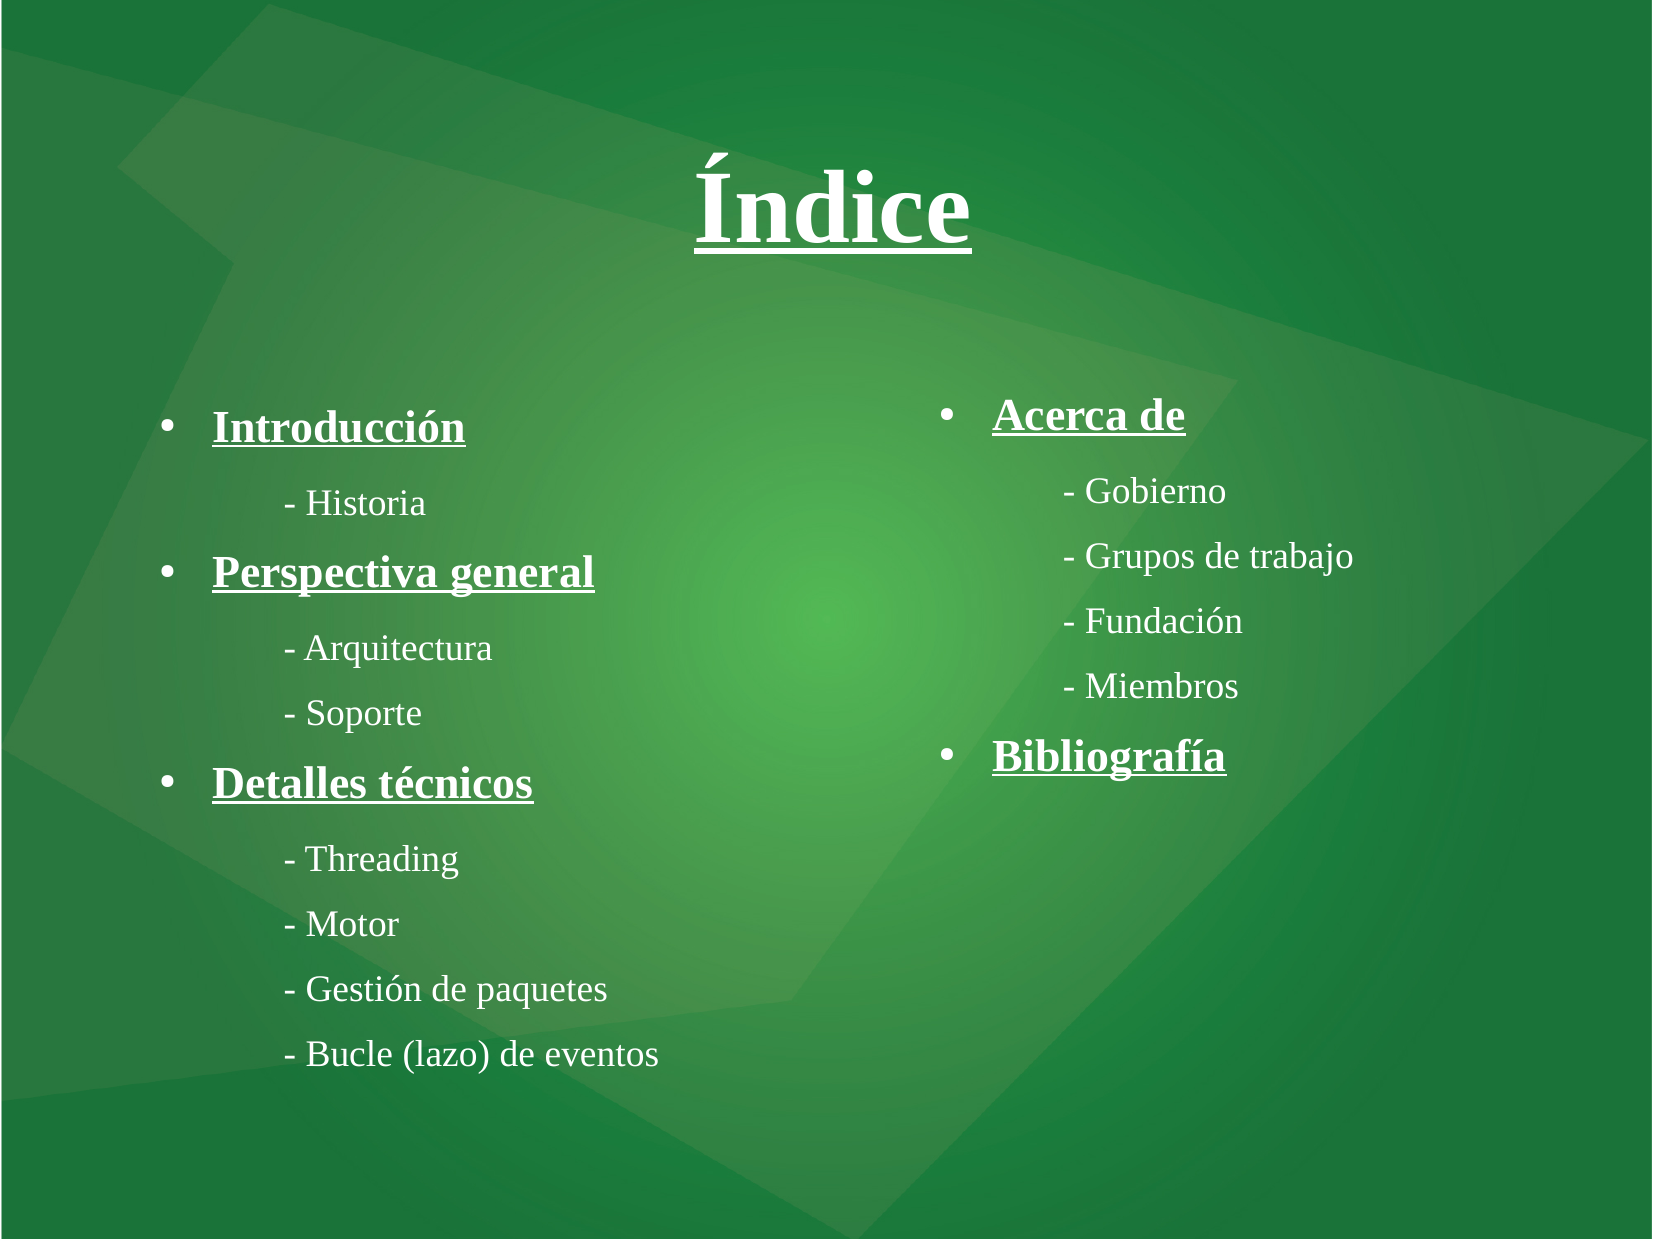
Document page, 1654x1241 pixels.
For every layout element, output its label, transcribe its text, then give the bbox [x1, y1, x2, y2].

picture [0, 0, 1652, 1241]
text_box Índice [661, 141, 1004, 273]
list Introducción - Historia Perspectiva general - Arquitectura - Soporte Detalles técnicos - Threading - Motor - Gestión de paquetes - Bucle (lazo) de eventos [141, 401, 756, 1158]
list Acerca de - Gobierno - Grupos de trabajo - Fundación - Miembros Bibliografía [921, 389, 1536, 922]
